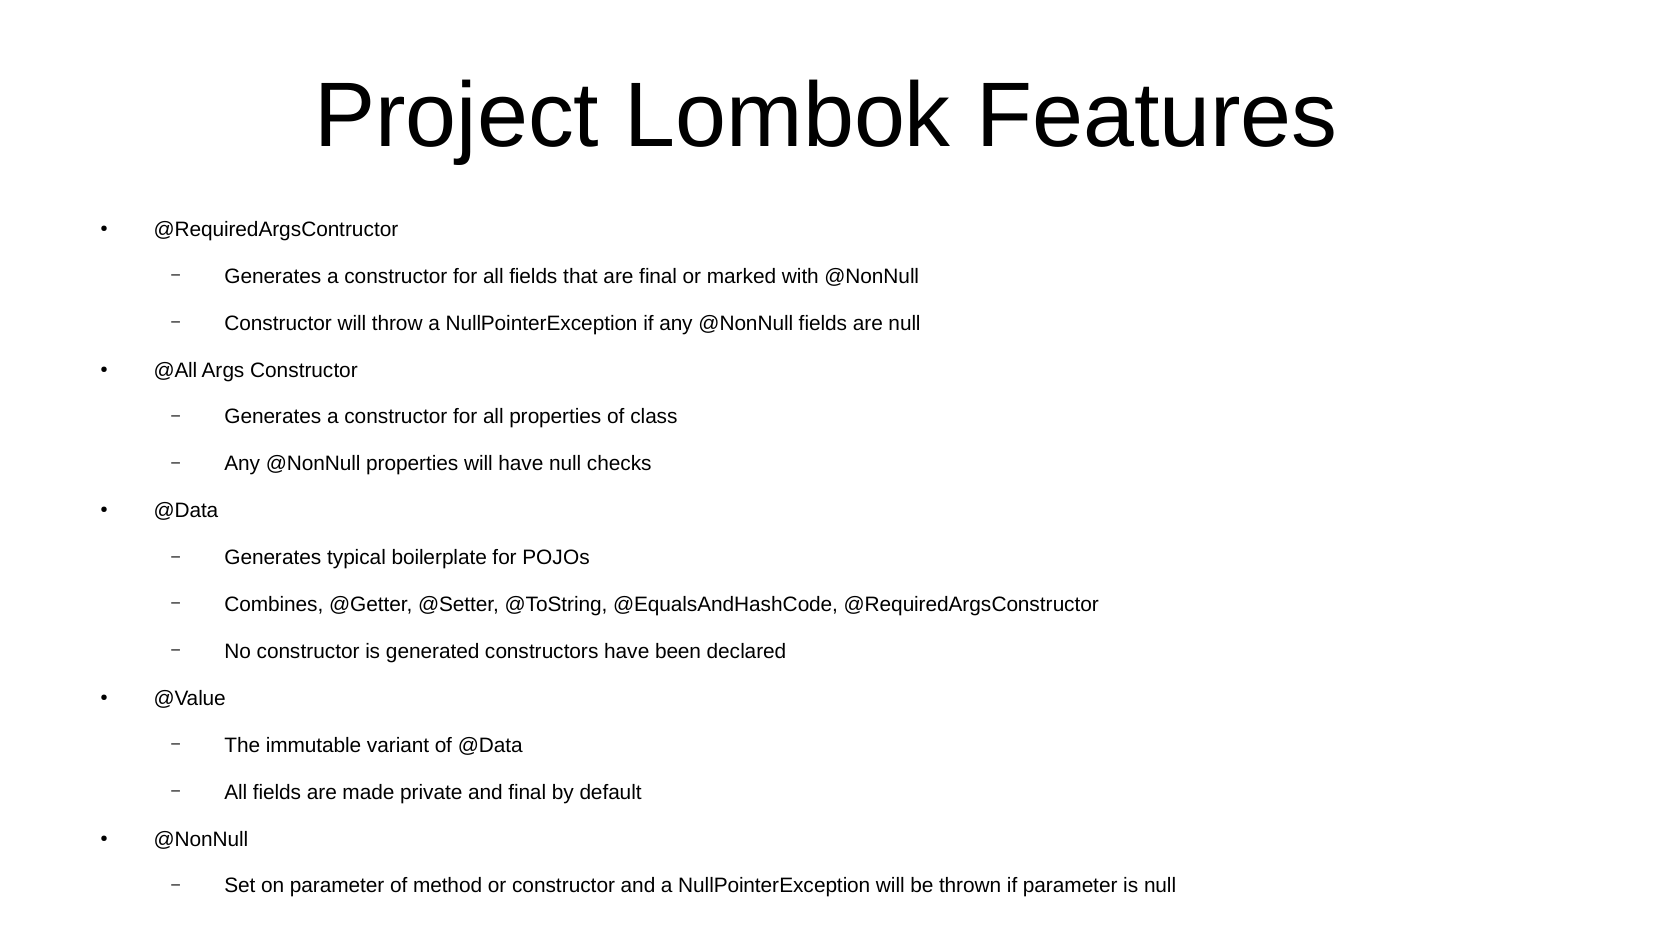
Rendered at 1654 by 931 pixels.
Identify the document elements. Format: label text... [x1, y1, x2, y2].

list @RequiredArgsContructor Generates a constructor for all fields that are final or marked with @NonNull Constructor will throw a NullPointerException if any @NonNull fields are null @All Args Constructor Generates a constructor for all properties of class Any @NonNull properties will have null checks @Data Generates typical boilerplate for POJOs Combines, @Getter, @Setter, @ToString, @EqualsAndHashCode, @RequiredArgsConstructor No constructor is generated constructors have been declared @Value The immutable variant of @Data All fields are made private and final by default @NonNull Set on parameter of method or constructor and a NullPointerException will be thrown if parameter is null [82, 217, 1613, 901]
title Project Lombok Features [82, 37, 1571, 193]
